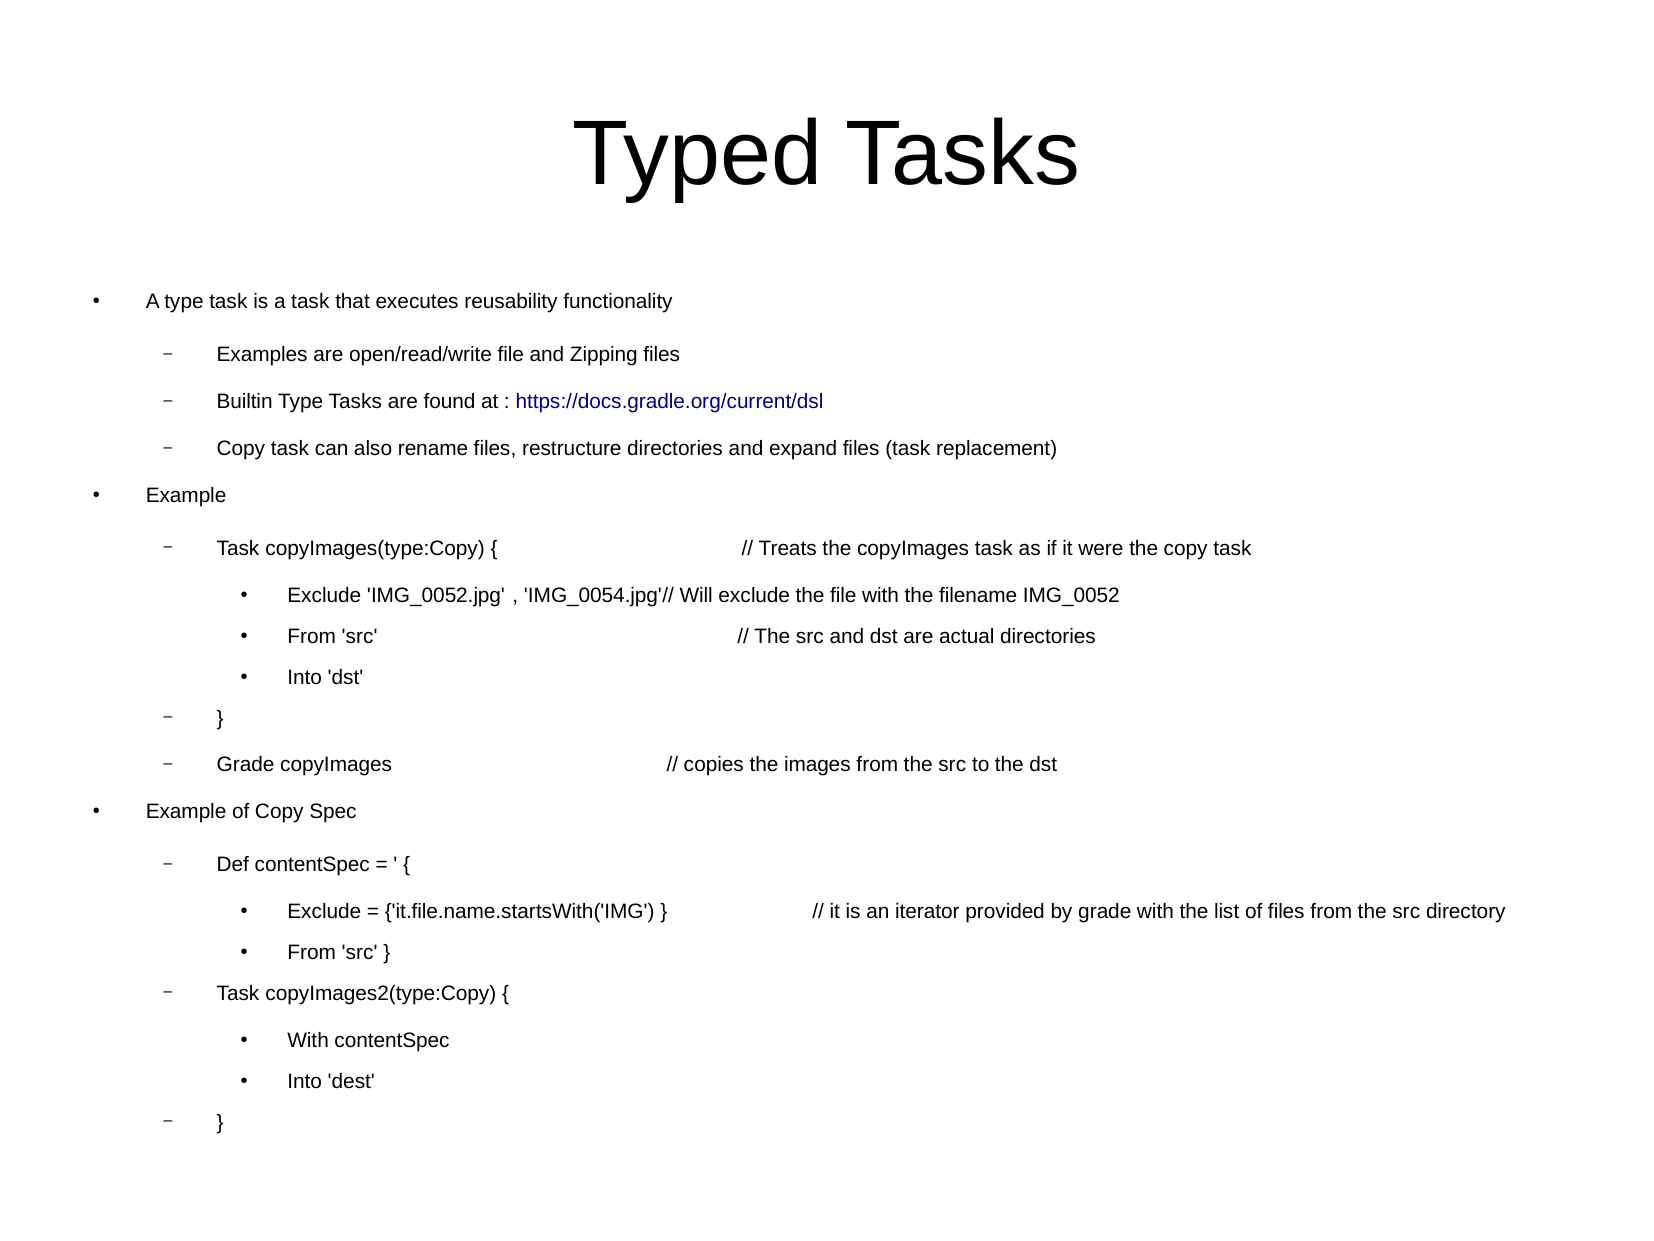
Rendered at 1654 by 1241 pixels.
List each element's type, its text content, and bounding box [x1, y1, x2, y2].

title Typed Tasks [82, 49, 1571, 257]
list A type task is a task that executes reusability functionality Examples are open/read/write file and Zipping files Builtin Type Tasks are found at : https://docs.gradle.org/current/dsl Copy task can also rename files, restructure directories and expand files (task replacement) Example Task copyImages(type:Copy) { // Treats the copyImages task as if it were the copy task Exclude 'IMG_0052.jpg' , 'IMG_0054.jpg' // Will exclude the file with the filename IMG_0052 From 'src' // The src and dst are actual directories Into 'dst' } Grade copyImages // copies the images from the src to the dst Example of Copy Spec Def contentSpec = ' { Exclude = {'it.file.name.startsWith('IMG') } // it is an iterator provided by grade with the list of files from the src directory From 'src' } Task copyImages2(type:Copy) { With contentSpec Into 'dest' } [75, 290, 1564, 1201]
